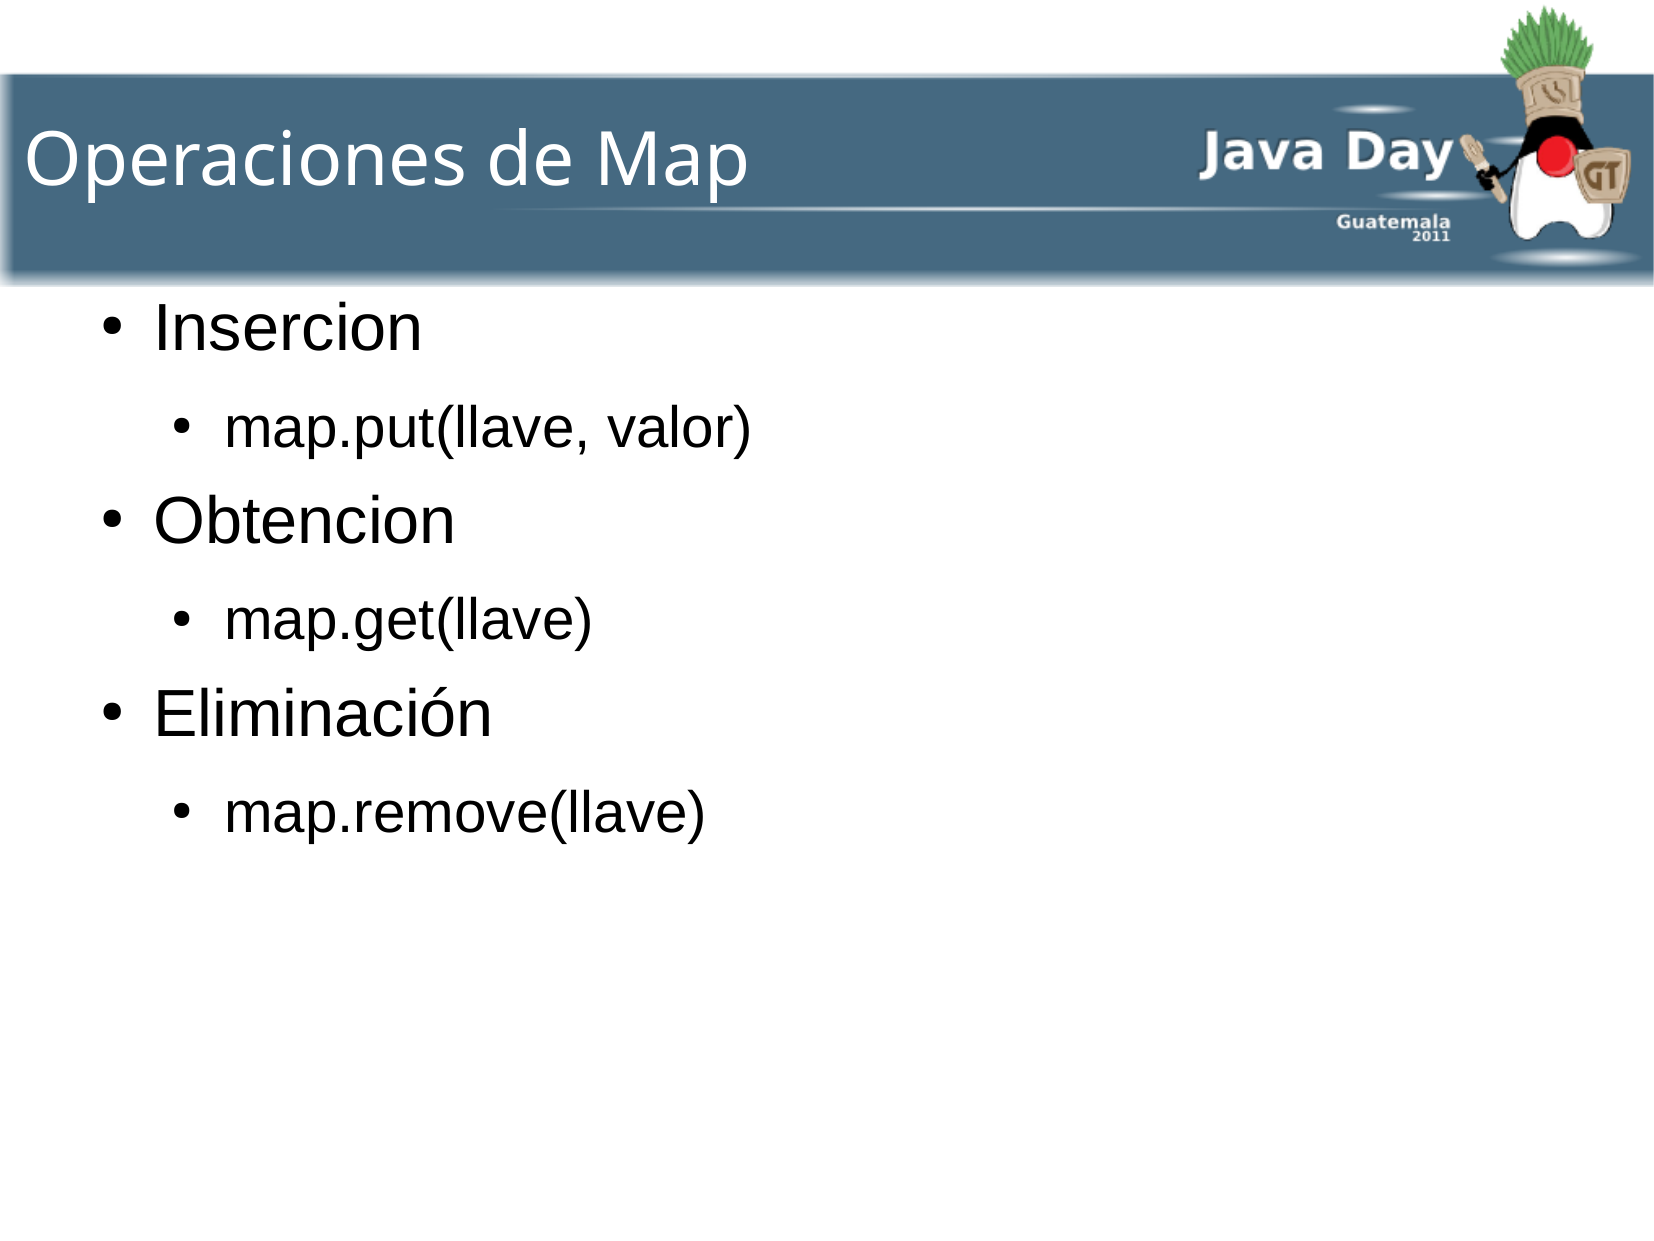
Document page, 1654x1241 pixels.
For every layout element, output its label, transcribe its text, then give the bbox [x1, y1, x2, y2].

picture [0, 3, 1654, 287]
list Insercion map.put(llave, valor) Obtencion map.get(llave) Eliminación map.remove(llave) [82, 290, 1571, 1109]
title Operaciones de Map [23, 52, 1512, 260]
